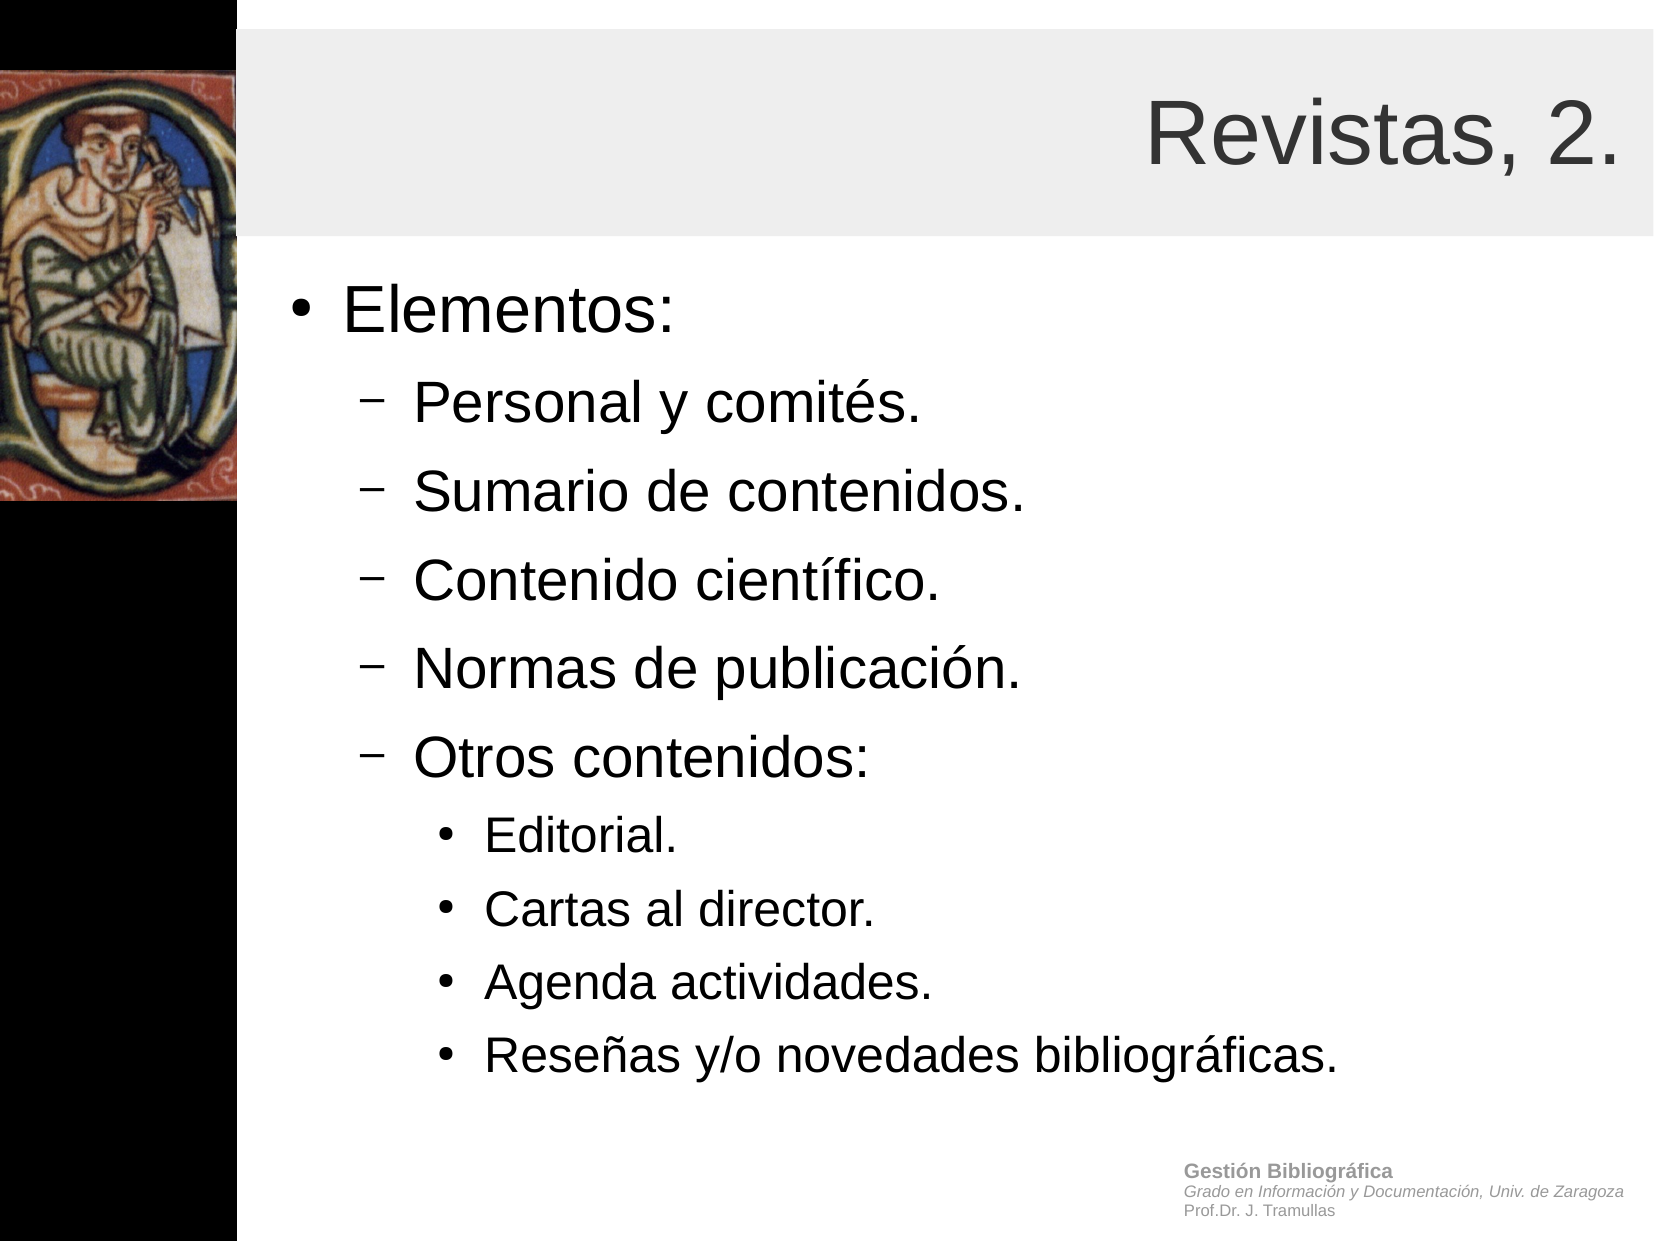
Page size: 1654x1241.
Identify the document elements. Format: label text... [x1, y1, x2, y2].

picture [0, 70, 237, 501]
title Revistas, 2. [236, 29, 1654, 237]
list Elementos: Personal y comités. Sumario de contenidos. Contenido científico. Normas de publicación. Otros contenidos: Editorial. Cartas al director. Agenda actividades. Reseñas y/o novedades bibliográficas. [271, 271, 1619, 1134]
